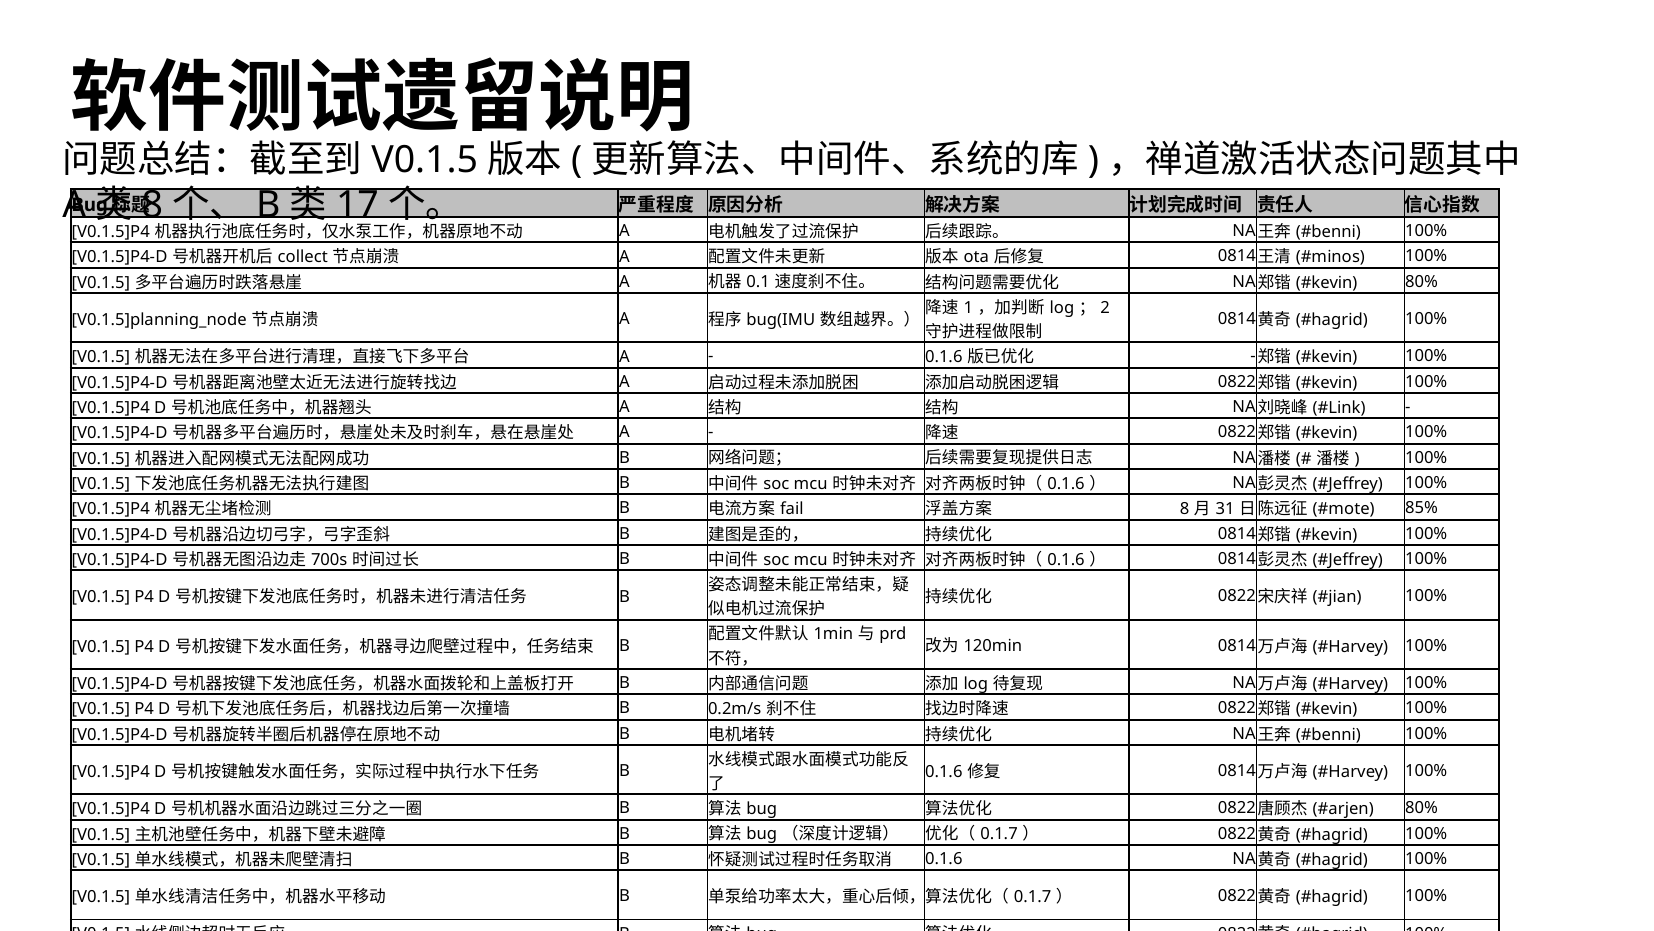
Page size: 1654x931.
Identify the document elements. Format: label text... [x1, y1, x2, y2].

table_header Bug标题 [155, 190, 260, 216]
table_cell [V0.1.5]P4-D号机器旋转半圈后机器停在原地不动 [72, 721, 617, 744]
table_cell 持续优化 [925, 521, 1128, 544]
table_cell [V0.1.5]水线侧边超时无反应 [72, 920, 617, 931]
table_cell [V0.1.5]P4-D号机器沿边切弓字，弓字歪斜 [72, 521, 617, 544]
table_cell 100% [1405, 846, 1498, 869]
table_cell 100% [1405, 871, 1498, 919]
table_cell B [619, 571, 707, 619]
table_cell - [1130, 343, 1256, 367]
table_cell 算法bug [708, 795, 924, 819]
table_cell [V0.1.5]P4机器无尘堵检测 [72, 495, 617, 519]
table_cell [V0.1.5]planning_node节点崩溃 [72, 294, 617, 341]
table_cell 万卢海(#Harvey) [1257, 746, 1404, 793]
text_box 软件测试遗留说明 [70, 0, 1404, 134]
table_cell 浮盖方案 [925, 495, 1128, 519]
table_cell 0822 [1130, 871, 1256, 919]
table_cell 中间件soc mcu时钟未对齐 [708, 470, 924, 493]
table_cell 100% [1405, 218, 1498, 241]
table_cell 0814 [1130, 243, 1256, 267]
table_cell 程序bug(IMU数组越界。） [708, 294, 924, 341]
table_cell 算法优化 [925, 920, 1128, 931]
table_cell 100% [1405, 546, 1498, 569]
table_cell 万卢海(#Harvey) [1257, 621, 1404, 668]
table_cell 100% [1405, 695, 1498, 719]
table_cell 100% [1405, 343, 1498, 367]
table_cell B [619, 821, 707, 844]
table_cell 0814 [1130, 546, 1256, 569]
table_cell 100% [1405, 621, 1498, 668]
table_cell 宋庆祥(#jian) [1257, 571, 1404, 619]
table_cell [V0.1.5]P4-D号机器开机后collect节点崩溃 [72, 243, 617, 267]
table_cell 100% [1405, 294, 1498, 341]
table_cell 彭灵杰(#Jeffrey) [1257, 470, 1404, 493]
table_cell 结构 [708, 394, 924, 417]
table_cell 80% [1405, 269, 1498, 292]
table_cell [V0.1.5]下发池底任务机器无法执行建图 [72, 470, 617, 493]
table_cell 0814 [1130, 521, 1256, 544]
table_cell 85% [1405, 495, 1498, 519]
table_cell 100% [1405, 571, 1498, 619]
table_header 原因分析 [708, 190, 924, 216]
table_cell B [619, 920, 707, 931]
table_cell 黄奇(#hagrid) [1257, 846, 1404, 869]
table_cell NA [1130, 846, 1256, 869]
table_cell 对齐两板时钟（0.1.6） [925, 470, 1128, 493]
table_header Bug标题 [349, 190, 373, 216]
table_cell [V0.1.5]单水线清洁任务中，机器水平移动 [72, 871, 617, 919]
table_cell 0822 [1130, 571, 1256, 619]
table_cell 100% [1405, 445, 1498, 468]
table_header 解决方案 [925, 190, 1128, 216]
table_cell 添加log待复现 [925, 670, 1128, 693]
table_cell 后续跟踪。 [925, 218, 1128, 241]
table_cell 郑锴(#kevin) [1257, 695, 1404, 719]
table_cell 郑锴(#kevin) [1257, 419, 1404, 443]
table_cell 郑锴(#kevin) [1257, 521, 1404, 544]
table_header 严重程度 [619, 190, 707, 216]
table_cell 陈远征(#mote) [1257, 495, 1404, 519]
table_cell 添加启动脱困逻辑 [925, 369, 1128, 392]
table_cell 改为120min [925, 621, 1128, 668]
table_cell 黄奇(#hagrid) [1257, 871, 1404, 919]
table_cell 算法优化（0.1.7） [925, 871, 1128, 919]
table_cell 潘楼(#潘楼) [1257, 445, 1404, 468]
table_cell B [619, 470, 707, 493]
table_header 信心指数 [1405, 190, 1498, 216]
table_cell 算法bug（深度计逻辑） [708, 821, 924, 844]
table_cell 王奔(#benni) [1257, 721, 1404, 744]
table_header Bug标题 [263, 204, 275, 214]
table_cell 郑锴(#kevin) [1257, 369, 1404, 392]
table_cell 结构问题需要优化 [925, 269, 1128, 292]
table_cell [V0.1.5] P4 D号机下发池底任务后，机器找边后第一次撞墙 [72, 695, 617, 719]
table_cell B [619, 670, 707, 693]
table_cell 优化（0.1.7） [925, 821, 1128, 844]
table_cell B [619, 445, 707, 468]
table_cell [V0.1.5]主机池壁任务中，机器下壁未避障 [72, 821, 617, 844]
table_cell 唐顾杰(#arjen) [1257, 795, 1404, 819]
table_cell 0822 [1130, 920, 1256, 931]
table_header Bug标题 [76, 190, 112, 216]
table_cell 电流方案fail [708, 495, 924, 519]
table_cell 持续优化 [925, 721, 1128, 744]
table_cell NA [1130, 470, 1256, 493]
table_cell B [619, 846, 707, 869]
table_cell 8月31日 [1130, 495, 1256, 519]
table_cell [V0.1.5]多平台遍历时跌落悬崖 [72, 269, 617, 292]
table_cell [V0.1.5] P4 D号机按键下发水面任务，机器寻边爬壁过程中，任务结束 [72, 621, 617, 668]
table_cell 0814 [1130, 746, 1256, 793]
table_cell 0.1.6修复 [925, 746, 1128, 793]
table_cell 版本ota后修复 [925, 243, 1128, 267]
table_cell 0814 [1130, 294, 1256, 341]
table_cell [V0.1.5]P4-D号机器多平台遍历时，悬崖处未及时刹车，悬在悬崖处 [72, 419, 617, 443]
table_cell 100% [1405, 920, 1498, 931]
text_box 问题总结：截至到V0.1.5版本(更新算法、中间件、系统的库)，禅道激活状态问题其中A类8个、B类17个。 [62, 134, 1529, 190]
table_cell A [619, 243, 707, 267]
table_cell 找边时降速 [925, 695, 1128, 719]
table_cell B [619, 721, 707, 744]
table_cell NA [1130, 670, 1256, 693]
table_cell 配置文件默认1min与prd不符， [708, 621, 924, 668]
table_cell 郑锴(#kevin) [1257, 343, 1404, 367]
table_header 计划完成时间 [1130, 190, 1256, 216]
table_cell 80% [1405, 795, 1498, 819]
table_cell 0.2m/s刹不住 [708, 695, 924, 719]
table_cell [V0.1.5]机器进入配网模式无法配网成功 [72, 445, 617, 468]
table_cell - [708, 343, 924, 367]
table_cell B [619, 746, 707, 793]
table_cell 0822 [1130, 695, 1256, 719]
table_cell 0822 [1130, 795, 1256, 819]
table_cell [V0.1.5]P4-D号机器无图沿边走700s时间过长 [72, 546, 617, 569]
table_cell 0822 [1130, 369, 1256, 392]
table_cell 黄奇(#hagrid) [1257, 920, 1404, 931]
table_cell 算法优化 [925, 795, 1128, 819]
table_cell 100% [1405, 521, 1498, 544]
table_cell NA [1130, 445, 1256, 468]
table_cell B [619, 521, 707, 544]
table_cell 算法bug [708, 920, 924, 931]
table_cell 100% [1405, 746, 1498, 793]
table_cell NA [1130, 218, 1256, 241]
table_cell 0.1.6版已优化 [925, 343, 1128, 367]
table_cell NA [1130, 269, 1256, 292]
table_cell 0822 [1130, 419, 1256, 443]
table_cell NA [1130, 721, 1256, 744]
table_cell [V0.1.5]单水线模式，机器未爬壁清扫 [72, 846, 617, 869]
table_cell 内部通信问题 [708, 670, 924, 693]
table_cell [V0.1.5]P4 D号机机器水面沿边跳过三分之一圈 [72, 795, 617, 819]
table_header Bug标题 [366, 190, 617, 216]
table_cell B [619, 495, 707, 519]
table_cell [V0.1.5] P4 D号机按键下发池底任务时，机器未进行清洁任务 [72, 571, 617, 619]
table_cell [V0.1.5]P4-D号机器按键下发池底任务，机器水面拨轮和上盖板打开 [72, 670, 617, 693]
table_cell 万卢海(#Harvey) [1257, 670, 1404, 693]
table_header Bug标题 [147, 205, 157, 215]
table_cell 机器0.1速度刹不住。 [708, 269, 924, 292]
table_cell A [619, 294, 707, 341]
table_cell 启动过程未添加脱困 [708, 369, 924, 392]
table_cell 姿态调整未能正常结束，疑似电机过流保护 [708, 571, 924, 619]
table_cell 黄奇(#hagrid) [1257, 294, 1404, 341]
table_cell 结构 [925, 394, 1128, 417]
table_cell 怀疑测试过程时任务取消 [708, 846, 924, 869]
table_cell 降速 [925, 419, 1128, 443]
table_cell B [619, 621, 707, 668]
table_cell 刘晓峰(#Link) [1257, 394, 1404, 417]
table_cell 100% [1405, 721, 1498, 744]
table_cell 水线模式跟水面模式功能反了 [708, 746, 924, 793]
table_cell B [619, 871, 707, 919]
table_cell 彭灵杰(#Jeffrey) [1257, 546, 1404, 569]
table_cell 配置文件未更新 [708, 243, 924, 267]
table_cell 后续需要复现提供日志 [925, 445, 1128, 468]
table_cell NA [1130, 394, 1256, 417]
table_header 责任人 [1257, 190, 1404, 216]
table_cell 100% [1405, 243, 1498, 267]
table_cell 中间件soc mcu时钟未对齐 [708, 546, 924, 569]
table_cell 100% [1405, 369, 1498, 392]
table_cell 0814 [1130, 621, 1256, 668]
table_cell 100% [1405, 821, 1498, 844]
table_cell [V0.1.5]P4 D号机按键触发水面任务，实际过程中执行水下任务 [72, 746, 617, 793]
table_cell 电机触发了过流保护 [708, 218, 924, 241]
table_cell 黄奇(#hagrid) [1257, 821, 1404, 844]
table_cell B [619, 695, 707, 719]
table_header Bug标题 [271, 190, 346, 216]
table_cell - [708, 419, 924, 443]
table_header Bug标题 [115, 190, 148, 216]
table_cell 王奔(#benni) [1257, 218, 1404, 241]
table_cell 降速1，加判断log；2守护进程做限制 [925, 294, 1128, 341]
table_cell - [1405, 394, 1498, 417]
table_cell 0.1.6 [925, 846, 1128, 869]
table_cell A [619, 343, 707, 367]
table_cell [V0.1.5]机器无法在多平台进行清理，直接飞下多平台 [72, 343, 617, 367]
table_cell [V0.1.5]P4机器执行池底任务时，仅水泵工作，机器原地不动 [72, 218, 617, 241]
table_cell A [619, 419, 707, 443]
table_cell 单泵给功率太大，重心后倾， [708, 871, 924, 919]
table_cell A [619, 394, 707, 417]
table_cell 电机堵转 [708, 721, 924, 744]
table_cell [V0.1.5]P4-D号机器距离池壁太近无法进行旋转找边 [72, 369, 617, 392]
table_cell A [619, 369, 707, 392]
table_cell 对齐两板时钟（0.1.6） [925, 546, 1128, 569]
table_cell B [619, 546, 707, 569]
table_cell 100% [1405, 419, 1498, 443]
table_cell 0822 [1130, 821, 1256, 844]
table_cell B [619, 795, 707, 819]
table_cell A [619, 269, 707, 292]
table_cell [V0.1.5]P4 D号机池底任务中，机器翘头 [72, 394, 617, 417]
table_cell 100% [1405, 470, 1498, 493]
table_cell 王清(#minos) [1257, 243, 1404, 267]
table_cell A [619, 218, 707, 241]
table_cell 郑锴(#kevin) [1257, 269, 1404, 292]
table_cell 100% [1405, 670, 1498, 693]
table_cell 网络问题； [708, 445, 924, 468]
table_cell 建图是歪的， [708, 521, 924, 544]
table_cell 持续优化 [925, 571, 1128, 619]
